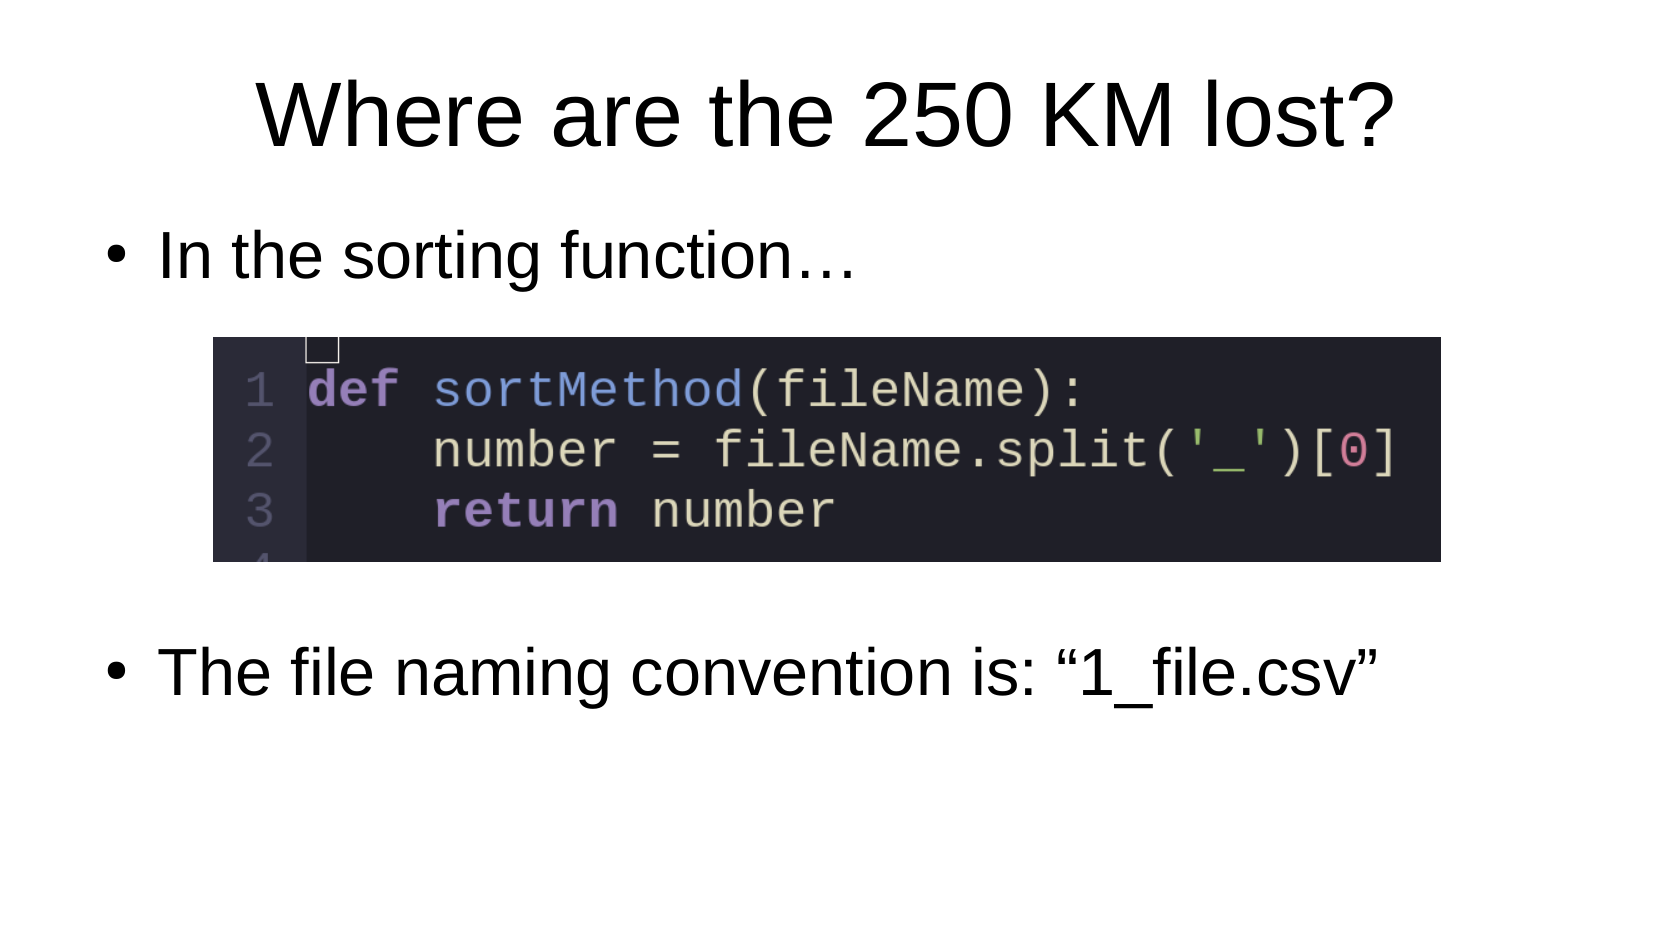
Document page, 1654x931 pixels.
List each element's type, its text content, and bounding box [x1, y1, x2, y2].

title Where are the 250 KM lost? [82, 37, 1571, 193]
picture [213, 337, 1441, 562]
list In the sorting function… The file naming convention is: “1_file.csv” [86, 217, 1576, 758]
